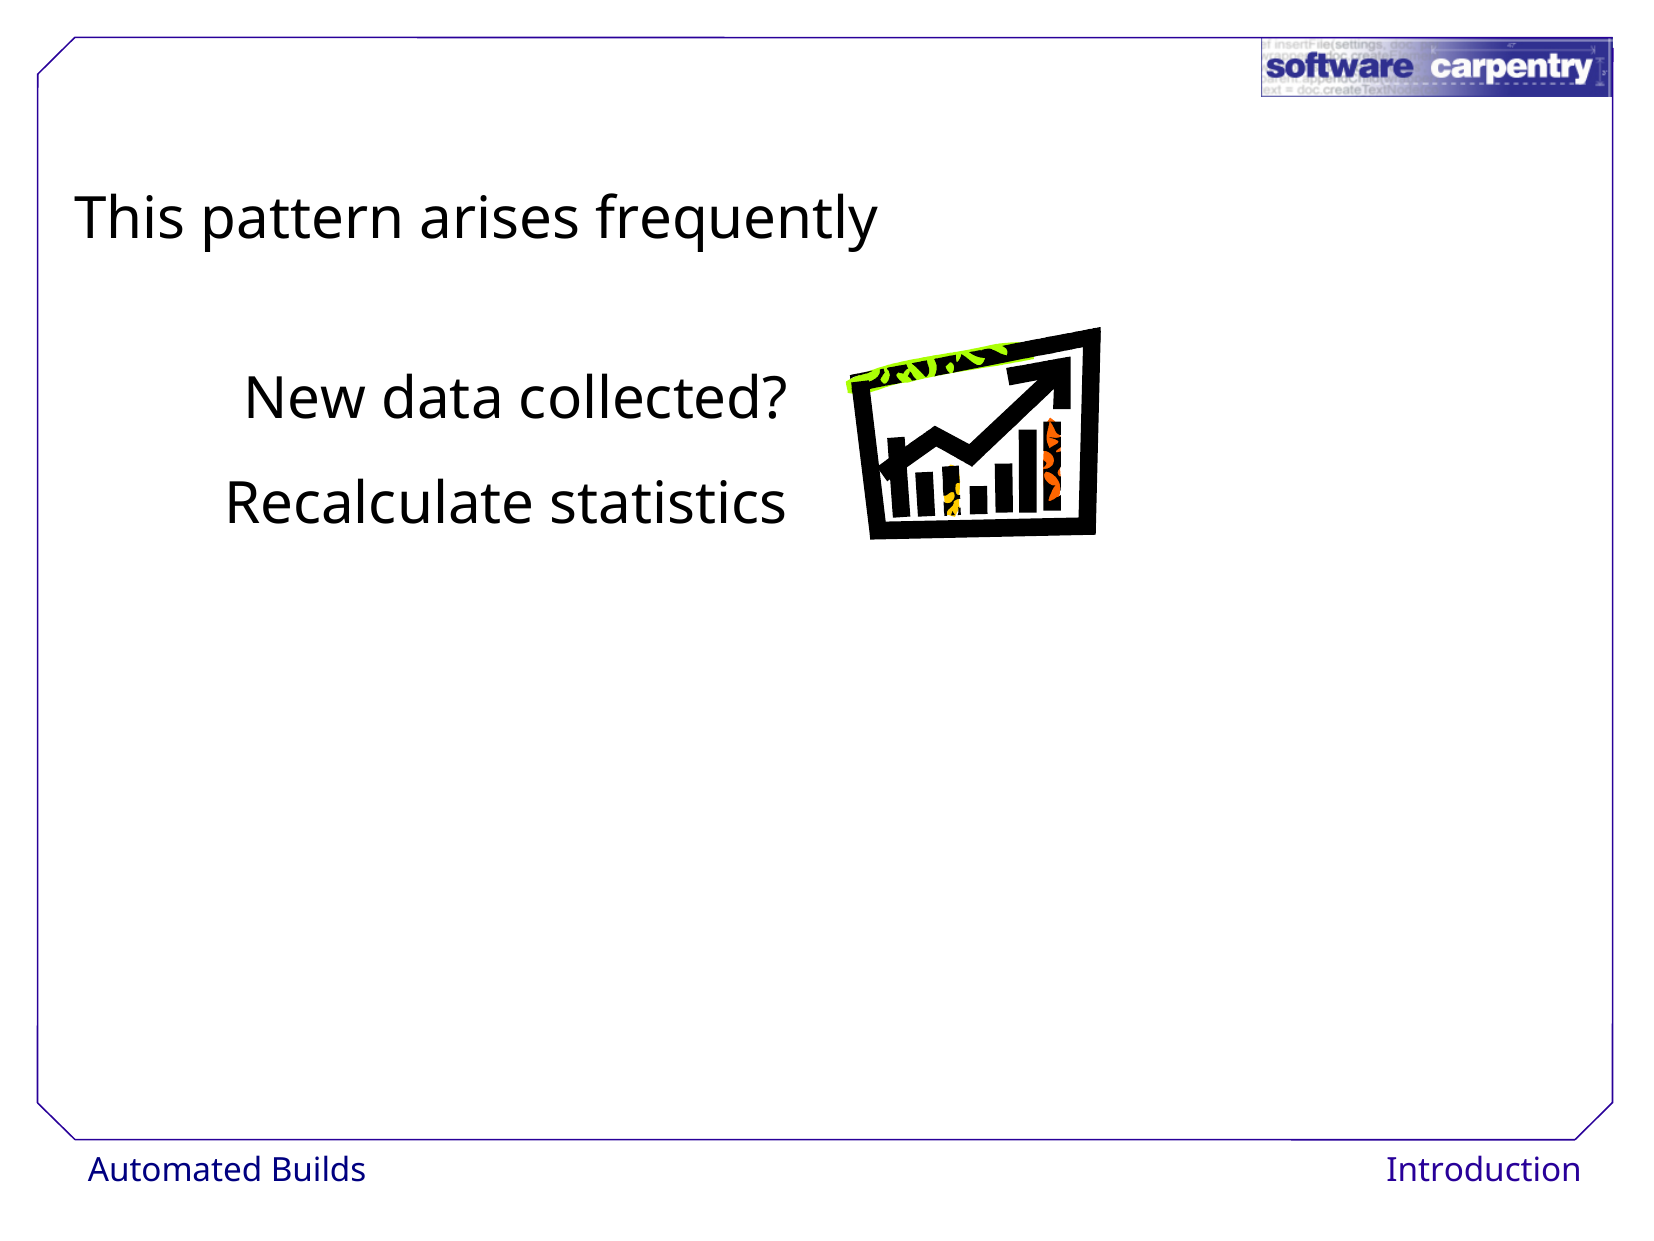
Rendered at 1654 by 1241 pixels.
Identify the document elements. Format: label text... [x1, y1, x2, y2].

text_box New data collected? Recalculate statistics [59, 317, 803, 544]
picture [1261, 39, 1613, 97]
picture [845, 327, 1101, 540]
text_box This pattern arises frequently [59, 138, 1044, 259]
